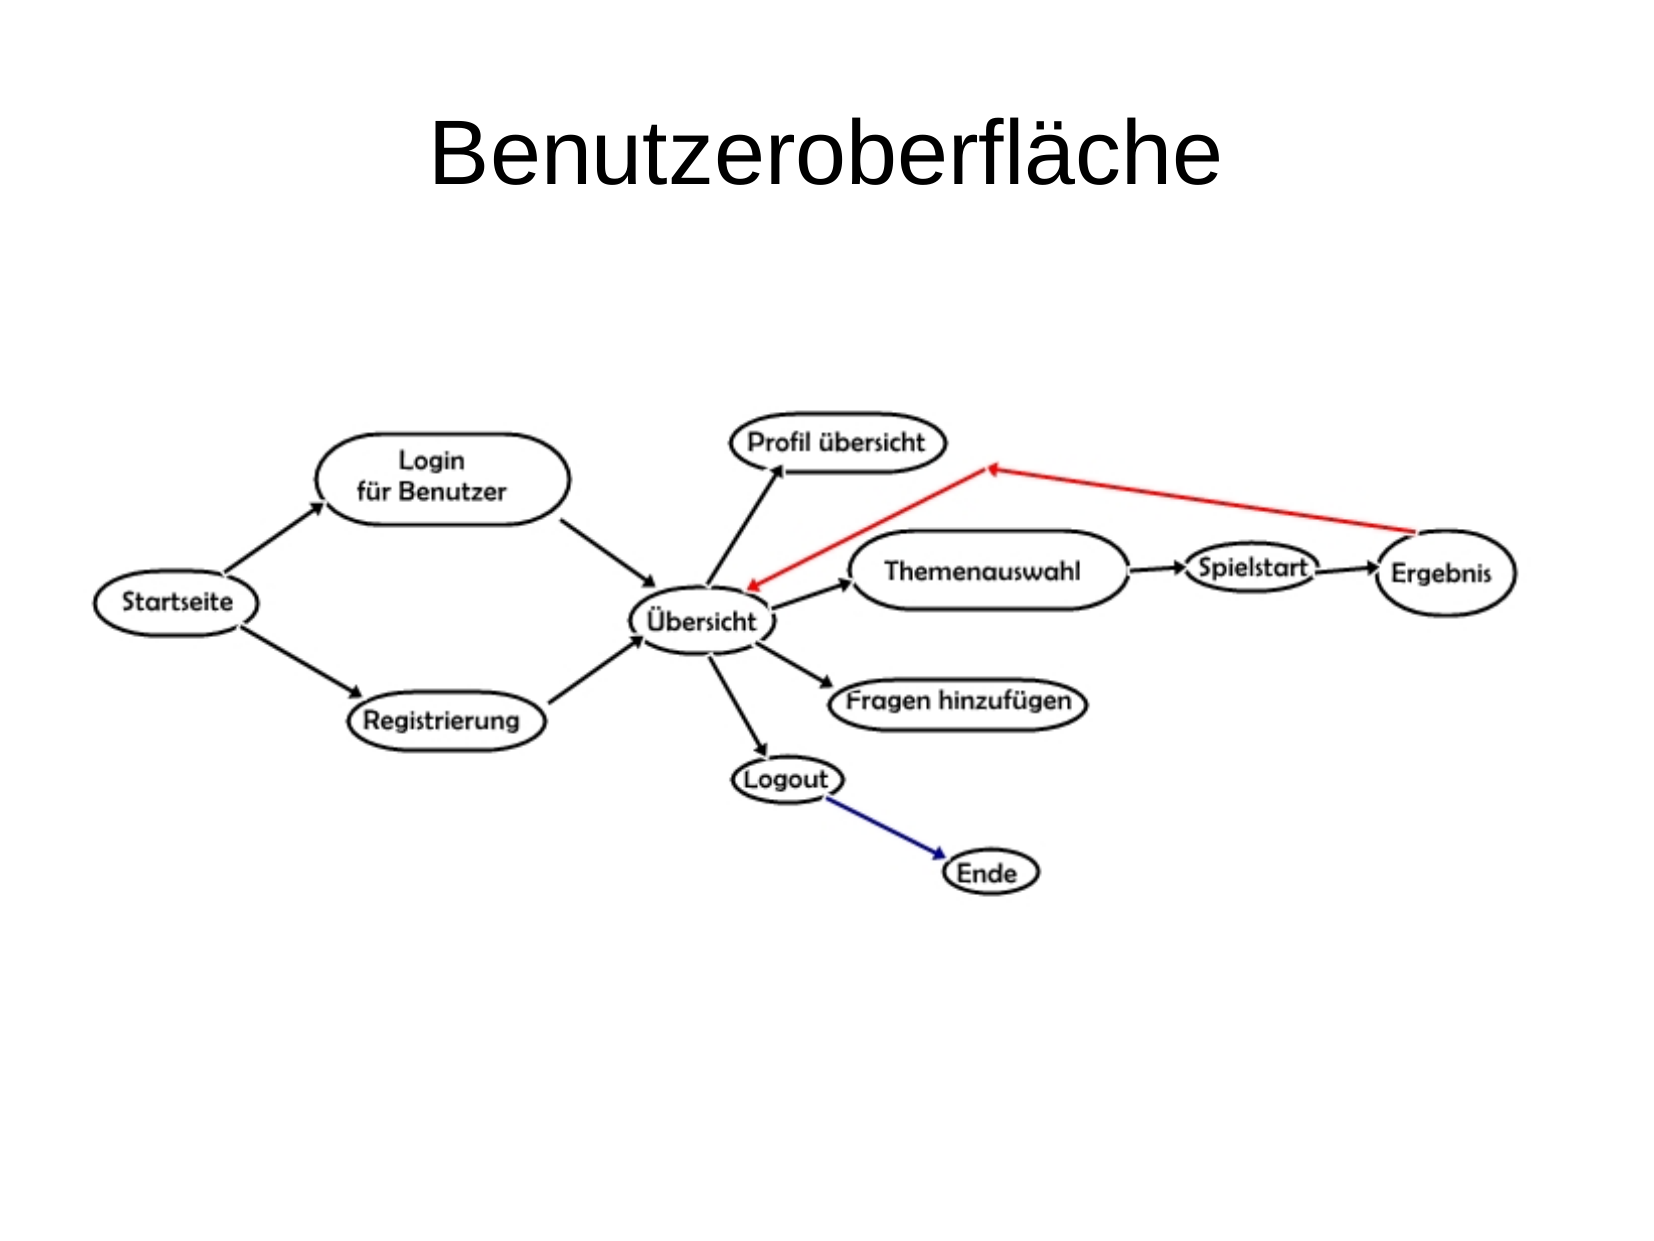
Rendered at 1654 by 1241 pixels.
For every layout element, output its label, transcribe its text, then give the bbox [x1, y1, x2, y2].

picture [82, 391, 1571, 909]
title Benutzeroberfläche [82, 49, 1571, 257]
